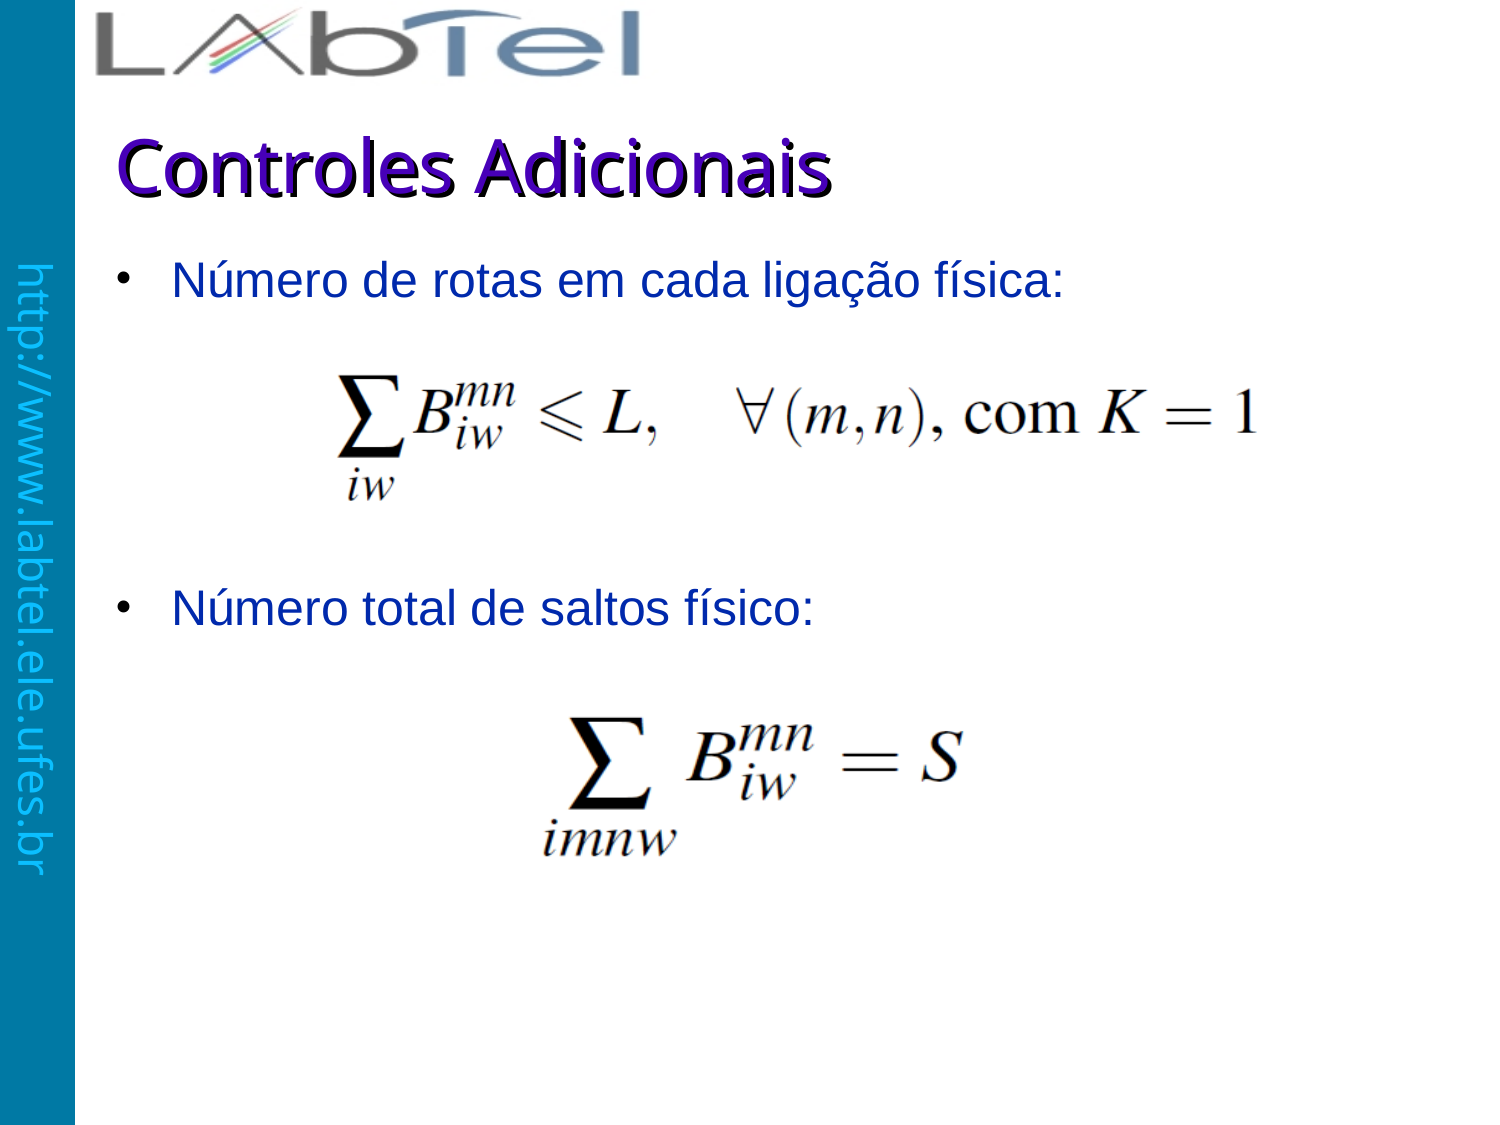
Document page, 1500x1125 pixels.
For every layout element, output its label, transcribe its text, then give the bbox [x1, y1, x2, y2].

picture [76, 0, 675, 88]
title Controles Adicionais [99, 65, 1460, 237]
picture [335, 372, 1263, 502]
list Número de rotas em cada ligação física: Número total de saltos físico: [99, 237, 1460, 980]
picture [532, 706, 974, 859]
